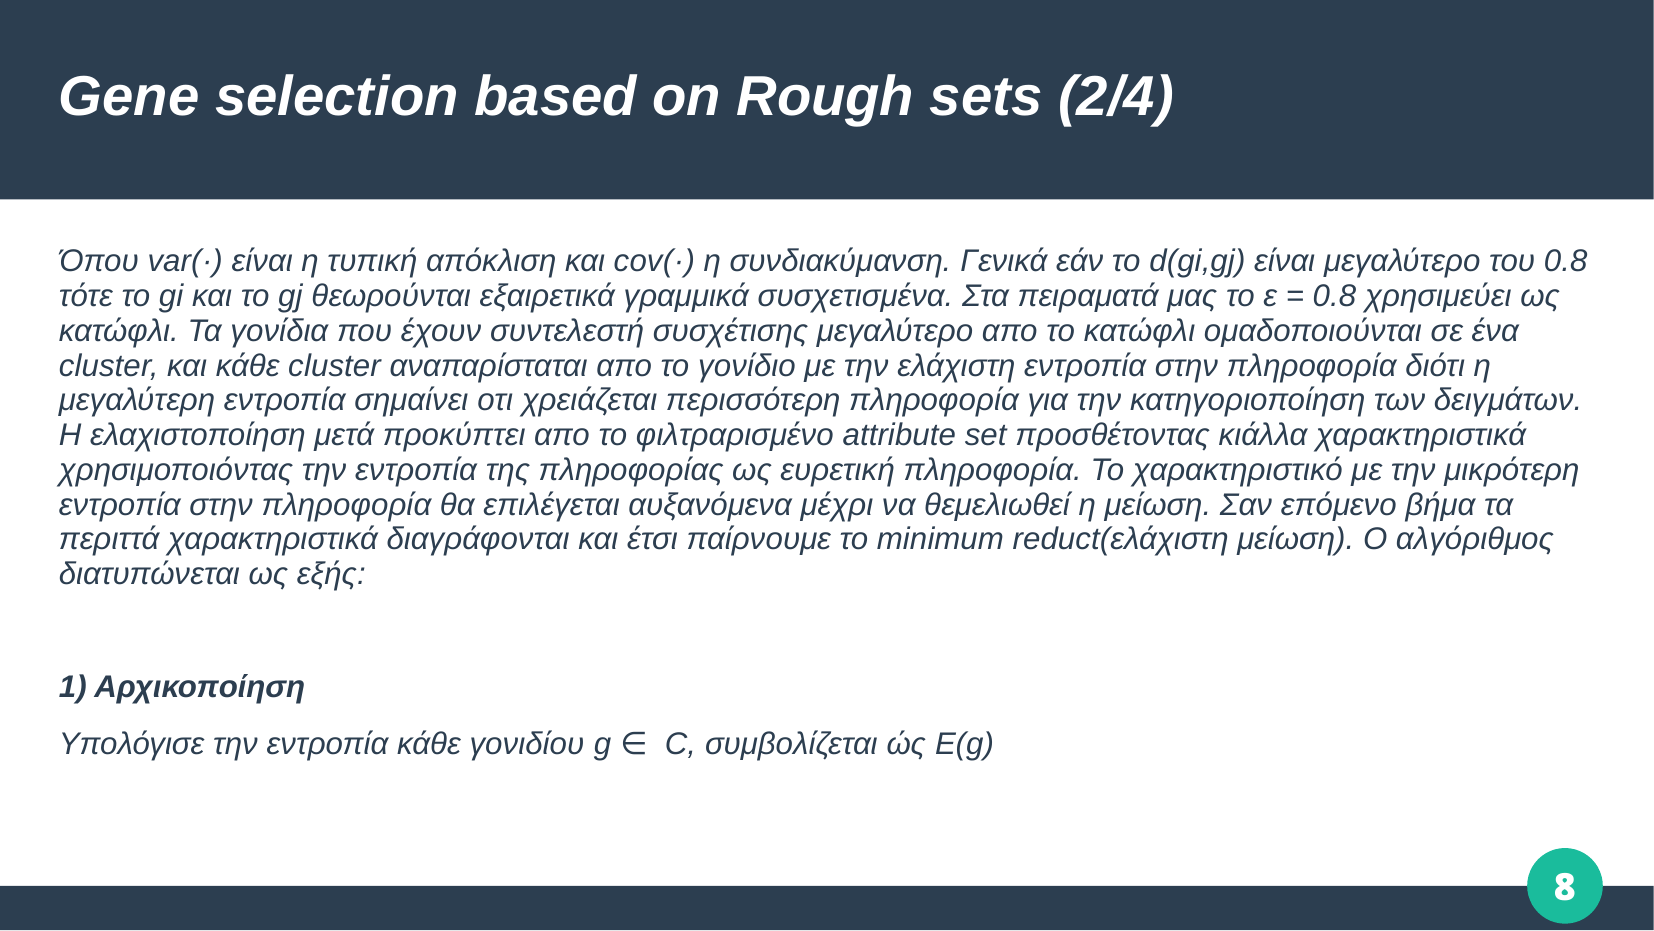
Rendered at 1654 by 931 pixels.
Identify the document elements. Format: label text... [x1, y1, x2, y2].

title Gene selection based on Rough sets (2/4) [59, 37, 1595, 156]
list Όπου var(·) είναι η τυπική απόκλιση και cov(·) η συνδιακύμανση. Γενικά εάν το d(gi,gj) είναι μεγαλύτερο του 0.8 τότε το gi και το gj θεωρούνται εξαιρετικά γραμμικά συσχετισμένα. Στα πειραματά μας το ε = 0.8 χρησιμεύει ως κατώφλι. Τα γονίδια που έχουν συντελεστή συσχέτισης μεγαλύτερο απο το κατώφλι ομαδοποιούνται σε ένα cluster, και κάθε cluster αναπαρίσταται απο το γονίδιο με την ελάχιστη εντροπία στην πληροφορία διότι η μεγαλύτερη εντροπία σημαίνει οτι χρειάζεται περισσότερη πληροφορία για την κατηγοριοποίηση των δειγμάτων. Η ελαχιστοποίηση μετά προκύπτει απο το φιλτραρισμένο attribute set προσθέτοντας κιάλλα χαρακτηριστικά χρησιμοποιόντας την εντροπία της πληροφορίας ως ευρετική πληροφορία. Το χαρακτηριστικό με την μικρότερη εντροπία στην πληροφορία θα επιλέγεται αυξανόμενα μέχρι να θεμελιωθεί η μείωση. Σαν επόμενο βήμα τα περιττά χαρακτηριστικά διαγράφονται και έτσι παίρνουμε το minimum reduct(ελάχιστη μείωση). Ο αλγόριθμος διατυπώνεται ως εξής: 1) Αρχικοποίηση Υπολόγισε την εντροπία κάθε γονιδίου g ∈ C, συμβολίζεται ώς E(g) [59, 243, 1595, 864]
